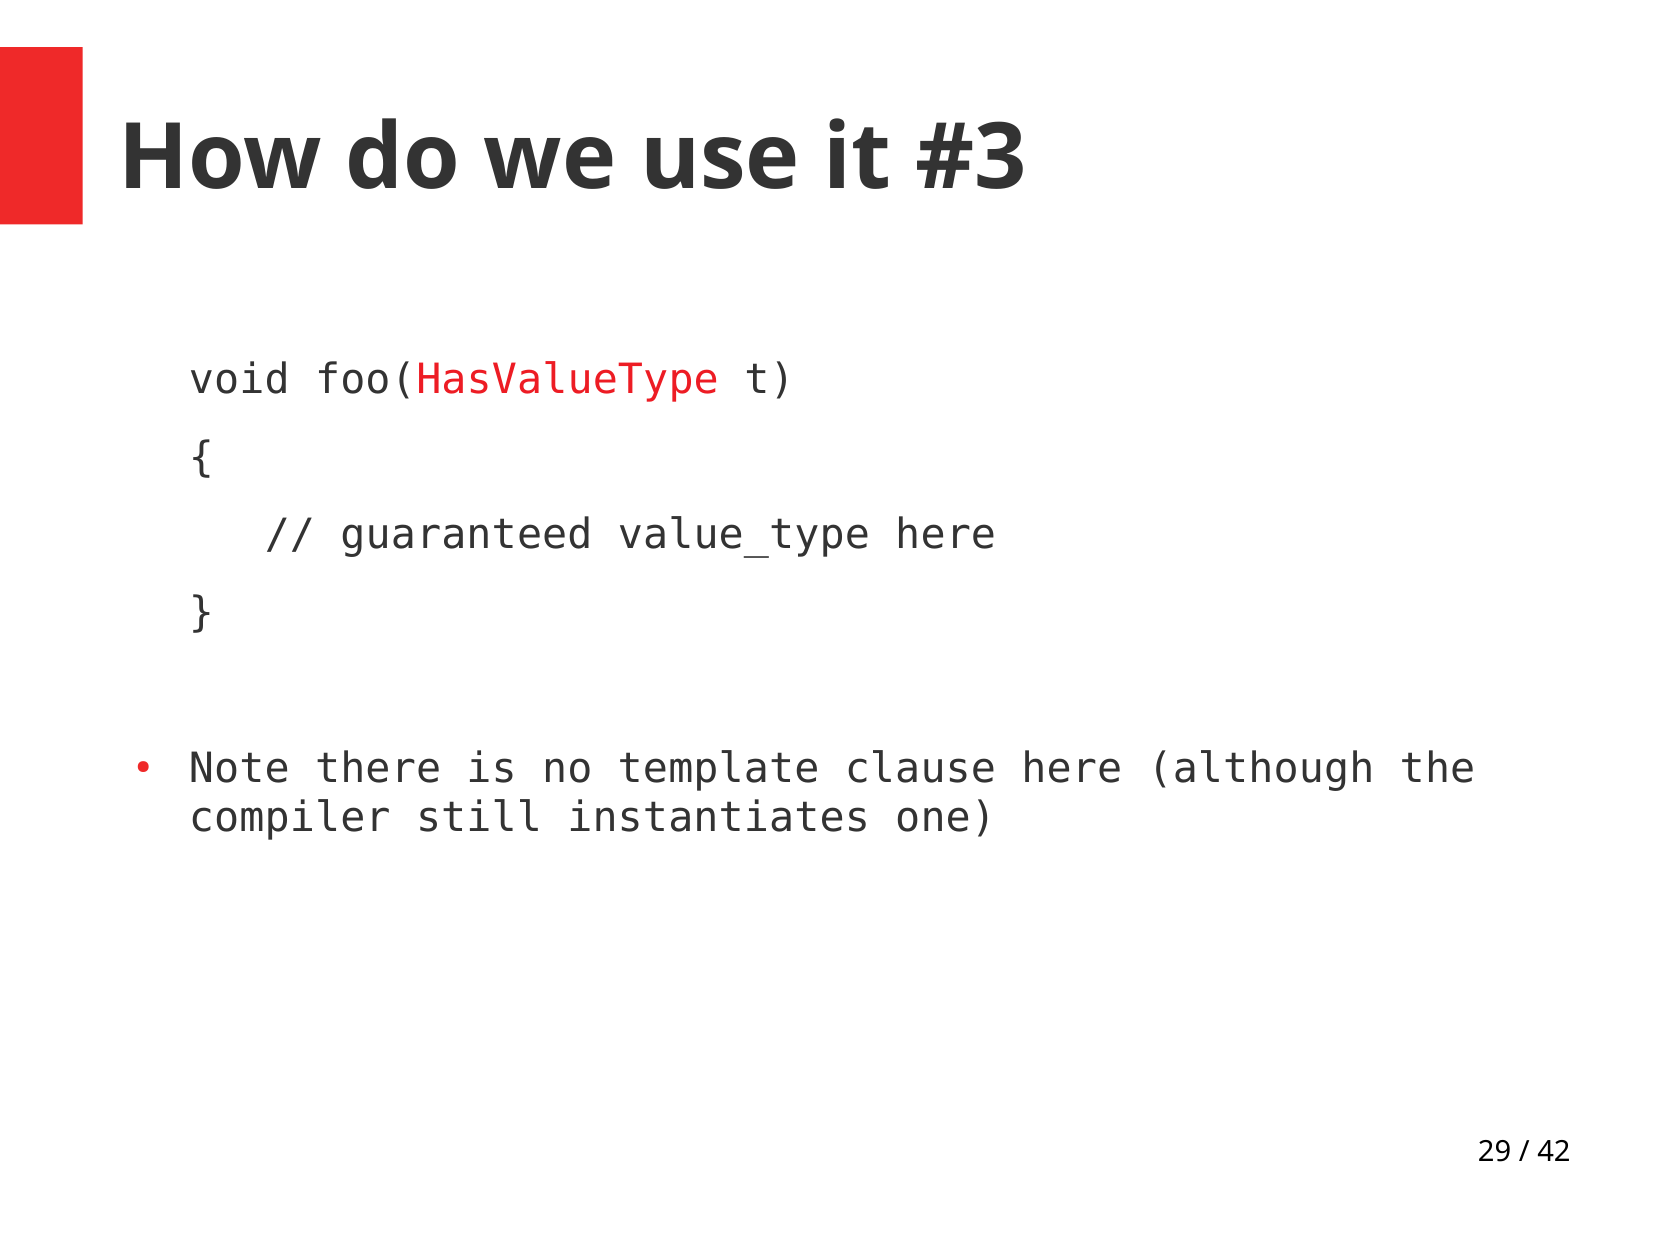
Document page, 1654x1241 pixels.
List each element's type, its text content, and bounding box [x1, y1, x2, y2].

list void foo(HasValueType t) { // guaranteed value_type here } Note there is no template clause here (although the compiler still instantiates one) [118, 354, 1536, 1074]
title How do we use it #3 [118, 49, 1571, 257]
